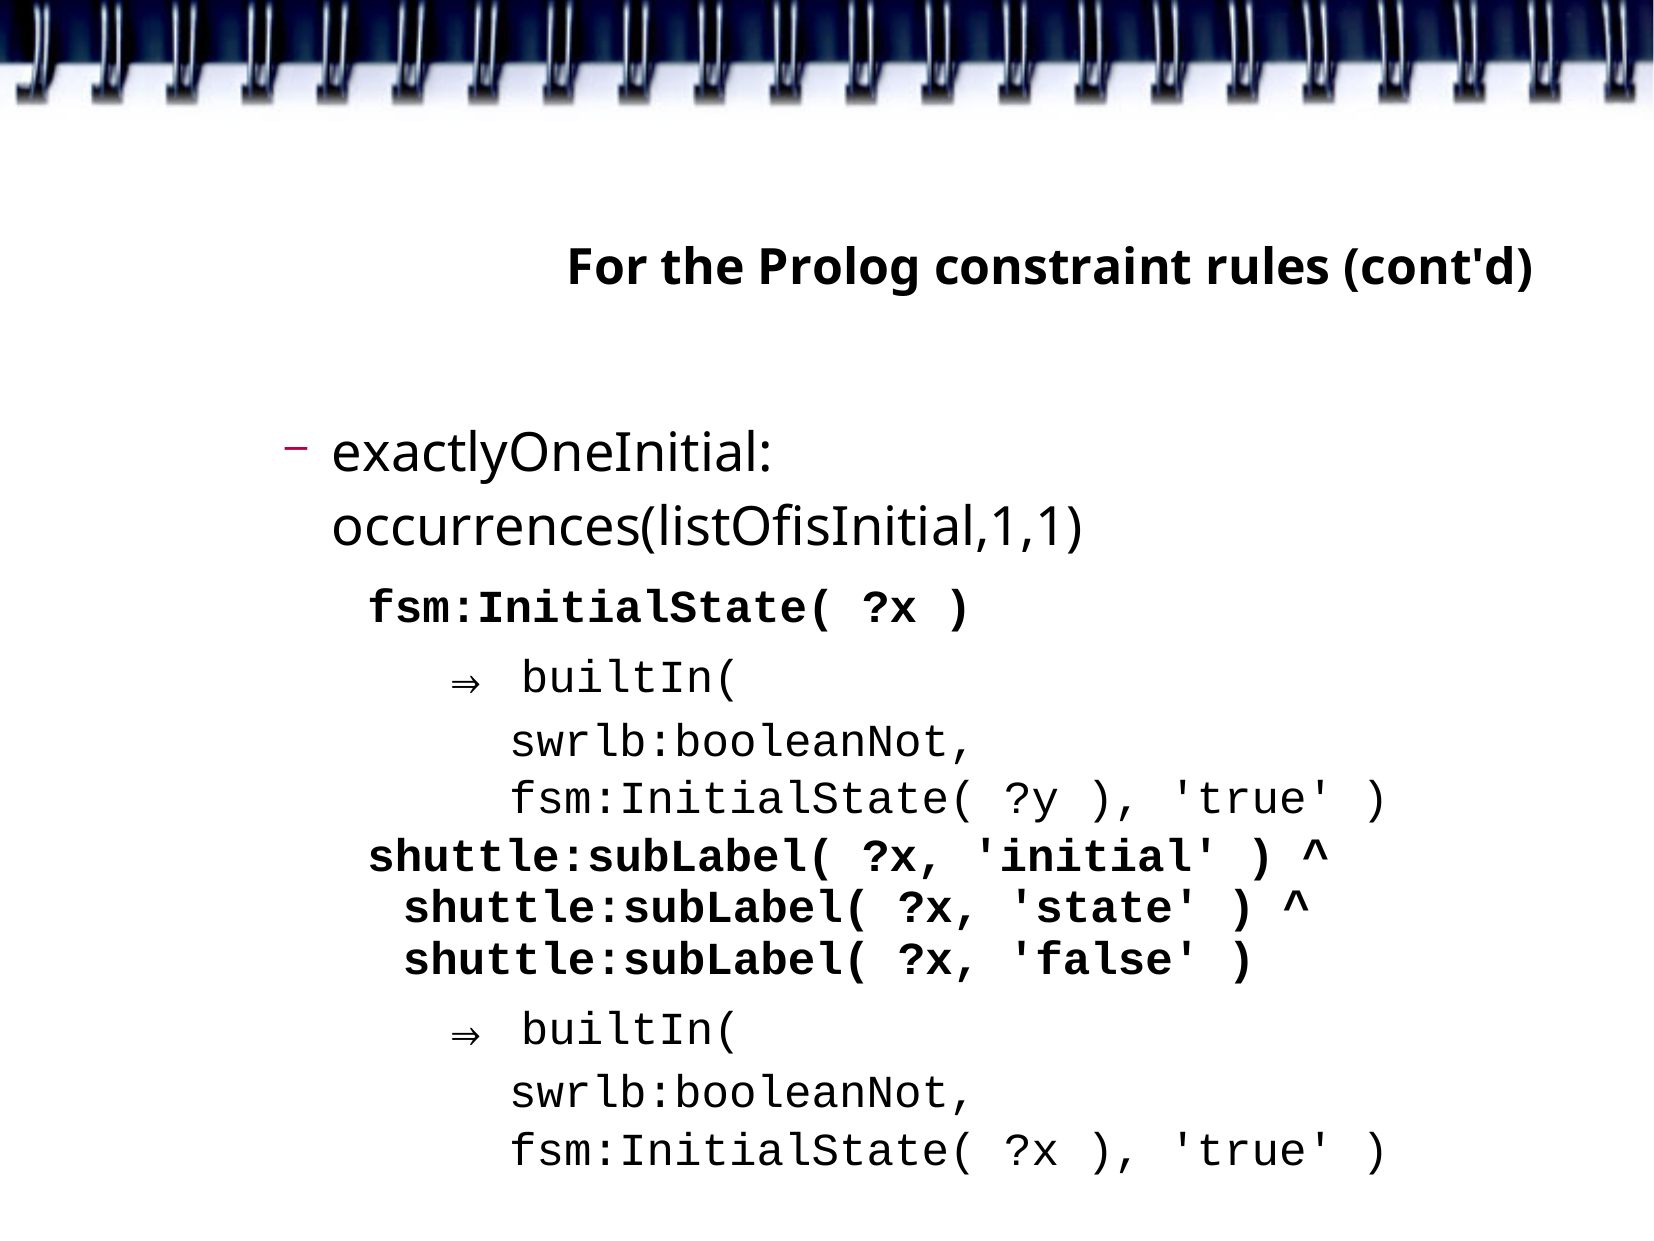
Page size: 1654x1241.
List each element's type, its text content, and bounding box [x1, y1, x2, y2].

title For the Prolog constraint rules (cont'd) [139, 161, 1535, 370]
picture [0, 0, 1654, 121]
list exactlyOneInitial: occurrences(listOfisInitial,1,1) fsm:InitialState( ?x ) ⇒ builtIn( swrlb:booleanNot, fsm:InitialState( ?y ), 'true' ) shuttle:subLabel( ?x, 'initial' ) ^ shuttle:subLabel( ?x, 'state' ) ^ shuttle:subLabel( ?x, 'false' ) ⇒ builtIn( swrlb:booleanNot, fsm:InitialState( ?x ), 'true' ) [190, 413, 1506, 1182]
